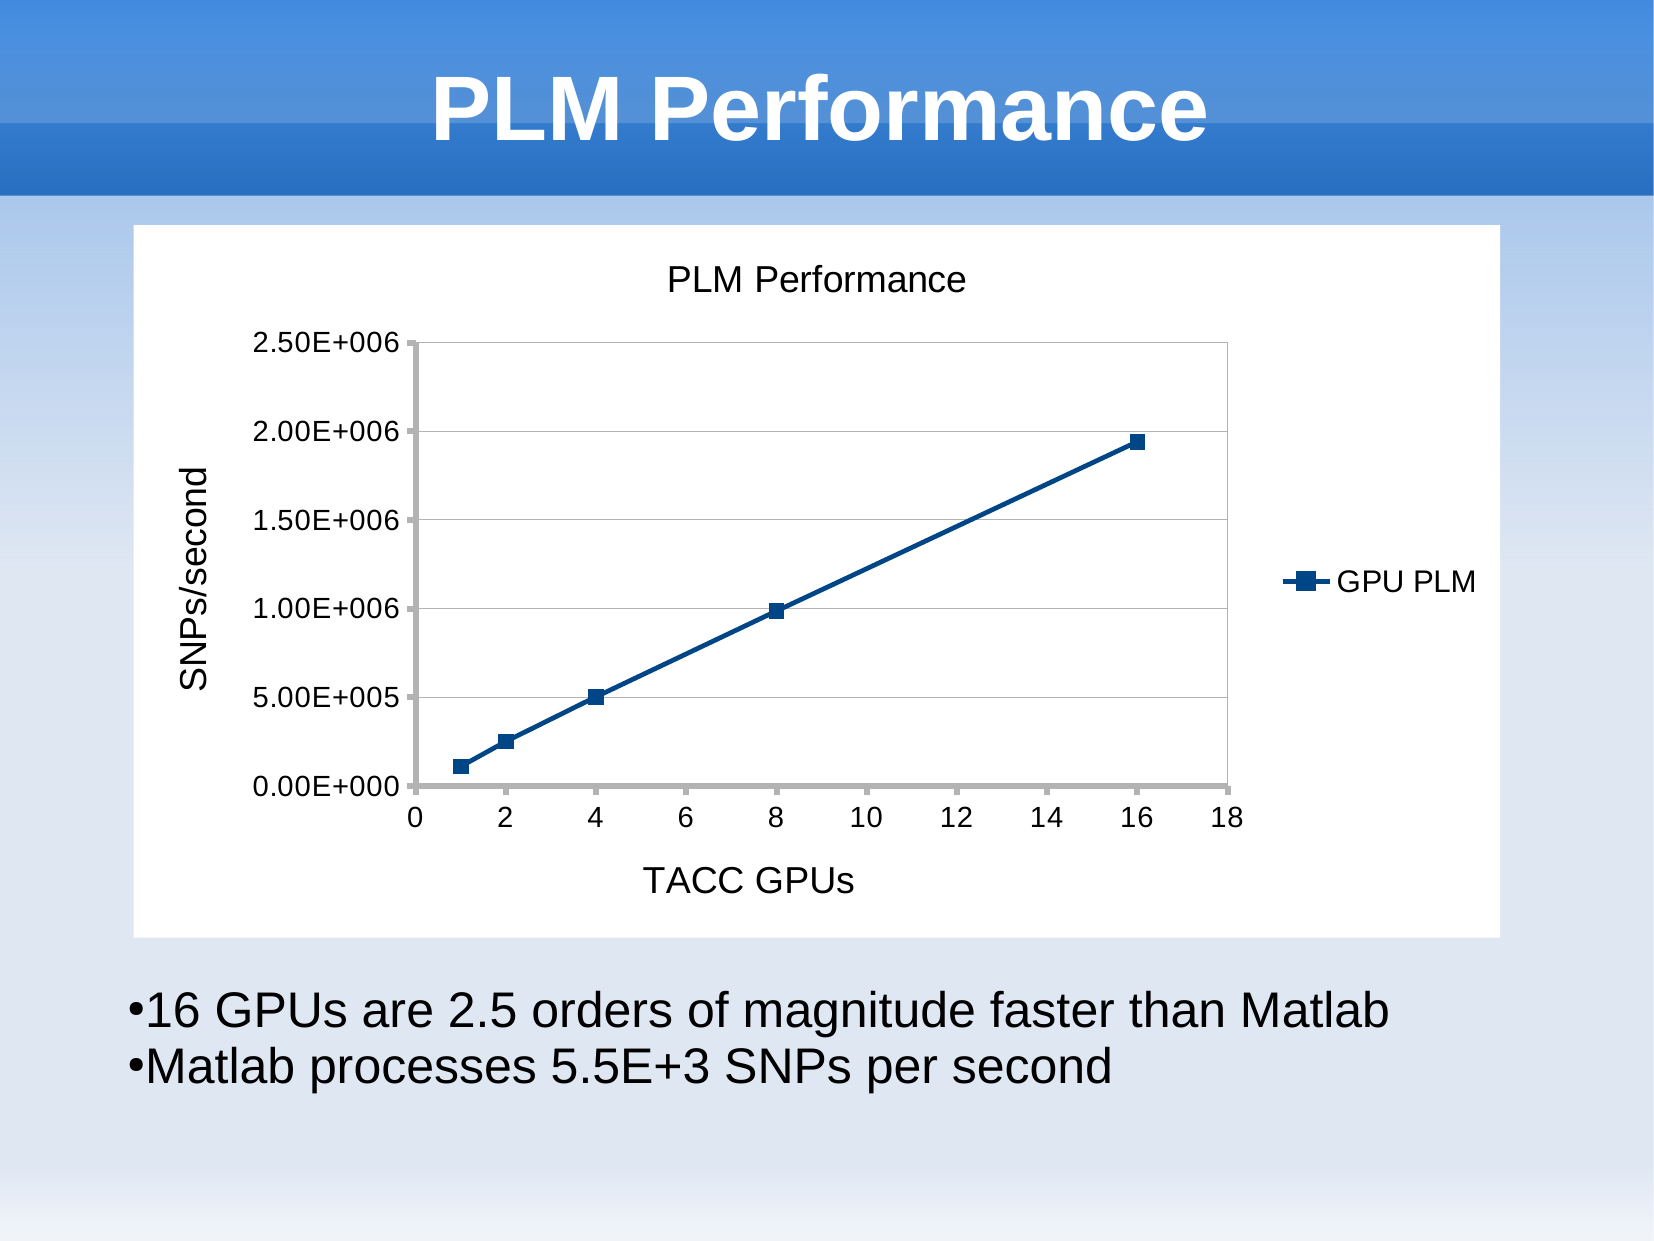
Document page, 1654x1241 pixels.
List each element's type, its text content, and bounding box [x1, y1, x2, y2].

picture [0, 0, 1654, 1241]
chart [133, 225, 1501, 938]
title PLM Performance [76, 7, 1565, 200]
text_box 16 GPUs are 2.5 orders of magnitude faster than Matlab Matlab processes 5.5E+3 SNPs per second [112, 975, 1576, 1126]
